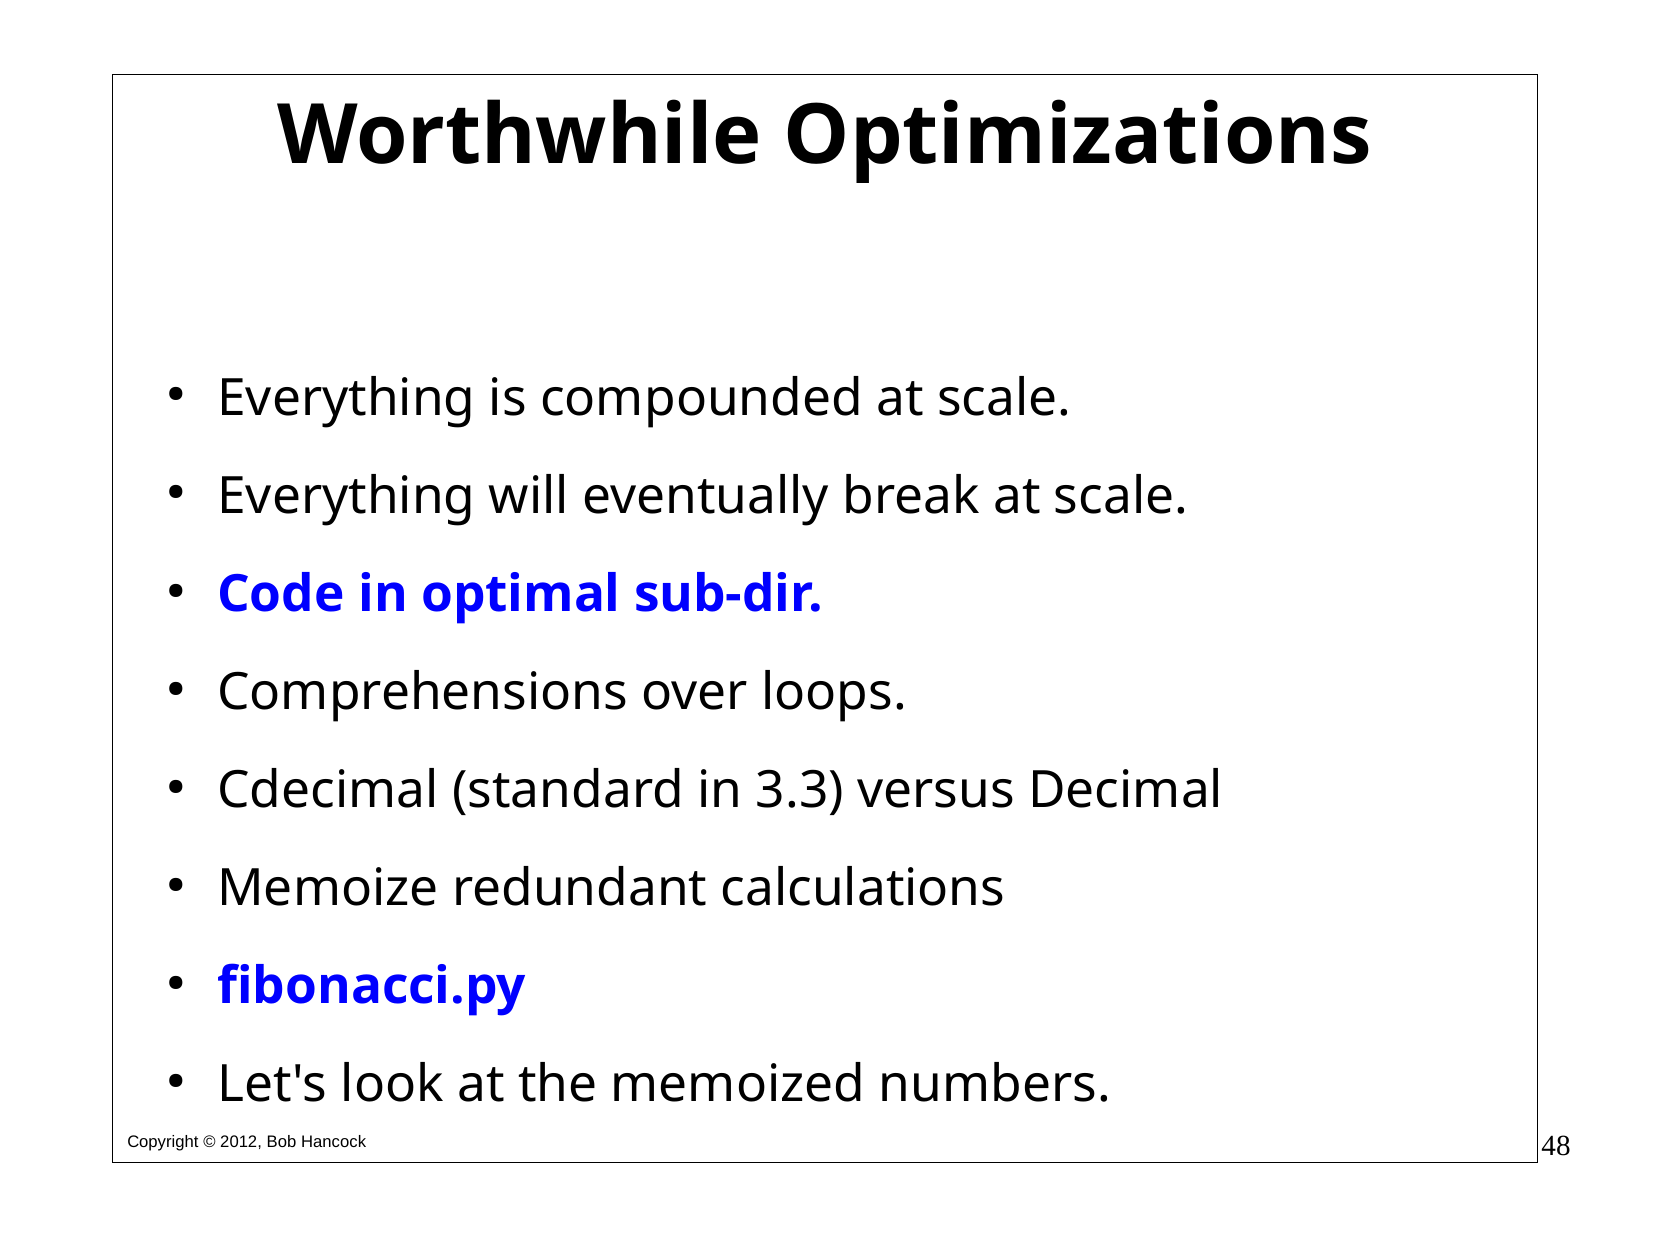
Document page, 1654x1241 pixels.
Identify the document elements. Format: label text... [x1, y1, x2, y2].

list Everything is compounded at scale. Everything will eventually break at scale. Code in optimal sub-dir. Comprehensions over loops. Cdecimal (standard in 3.3) versus Decimal Memoize redundant calculations fibonacci.py Let's look at the memoized numbers. [150, 262, 1501, 1126]
title Worthwhile Optimizations [112, 75, 1538, 188]
text_box Copyright © 2012, Bob Hancock [112, 1125, 382, 1159]
